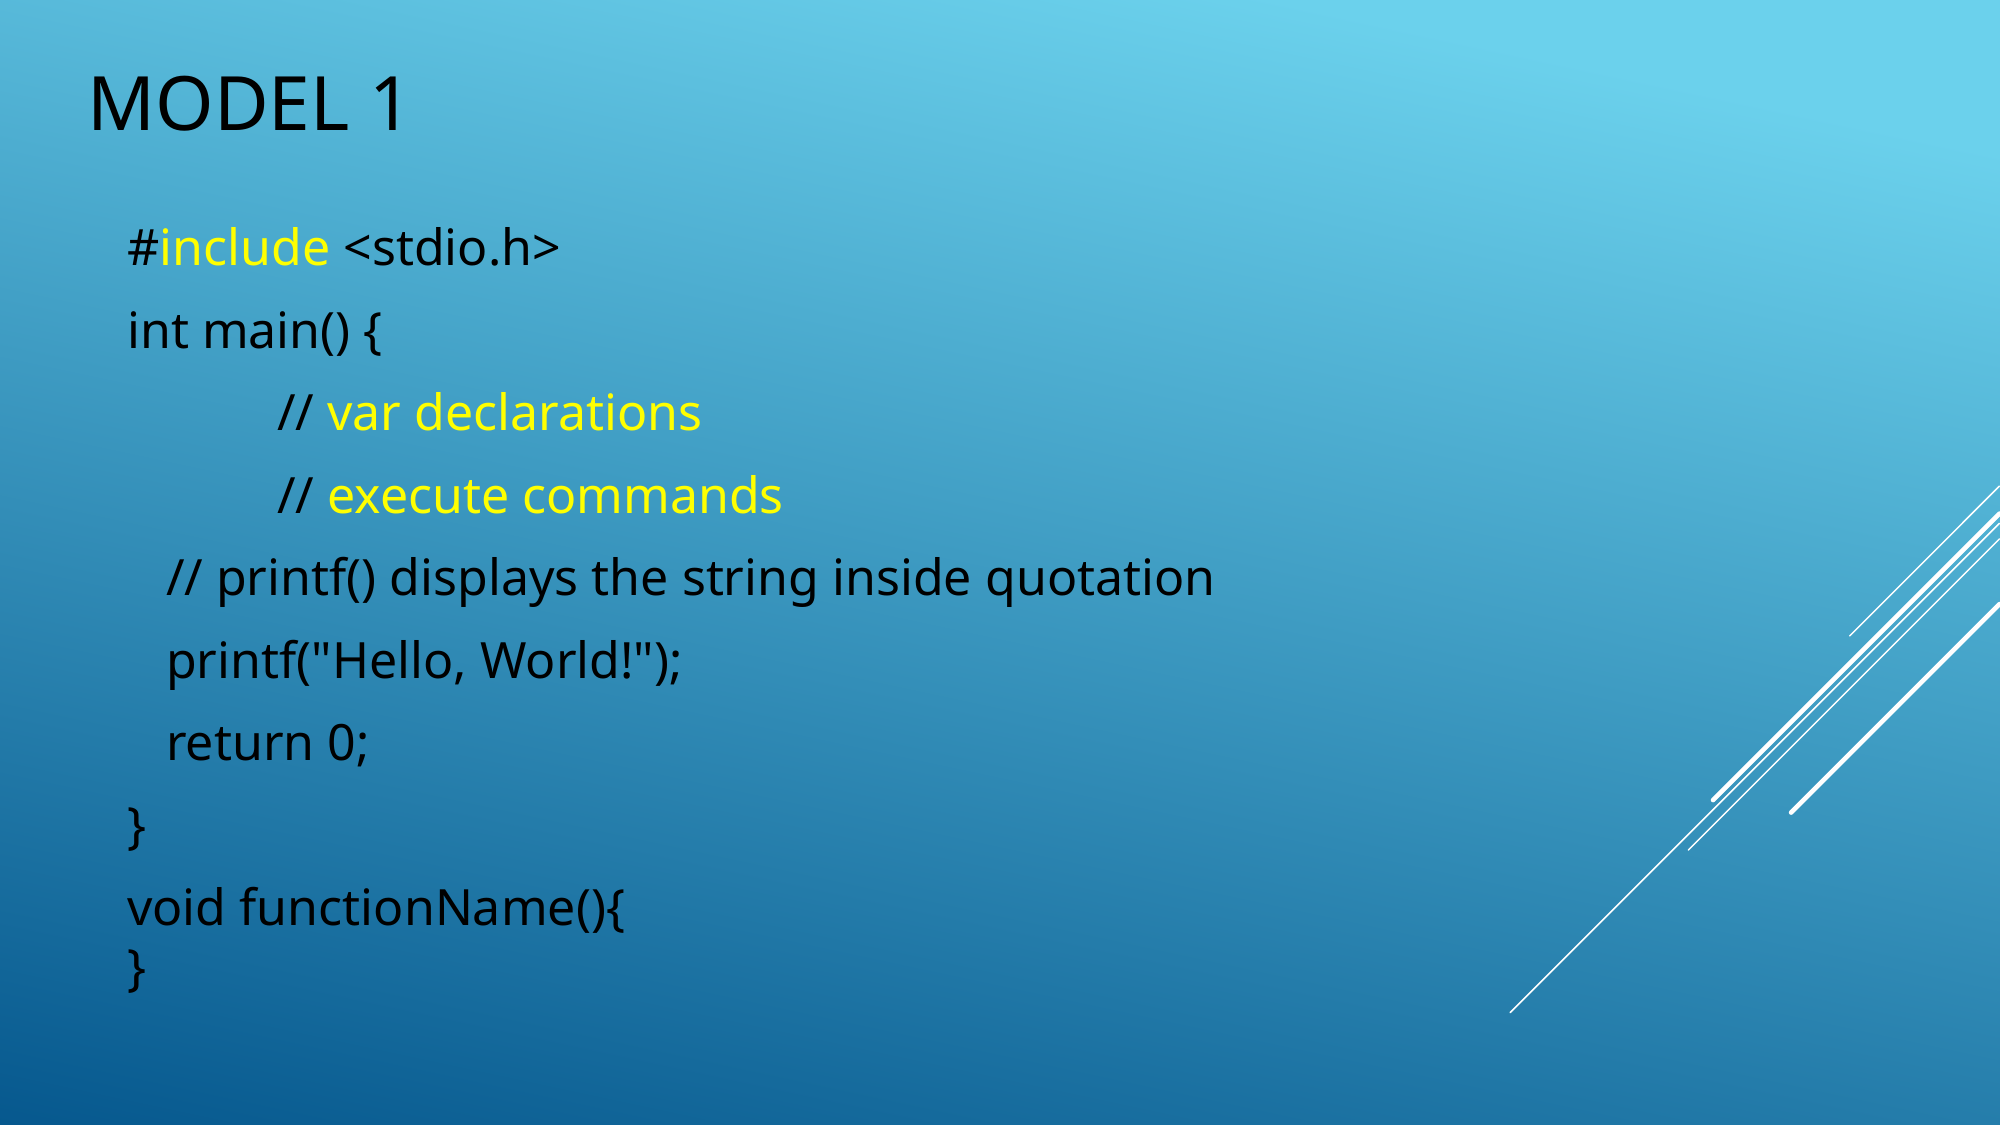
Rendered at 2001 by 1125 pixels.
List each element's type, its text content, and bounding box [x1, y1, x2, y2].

list #include <stdio.h> int main() { // var declarations // execute commands // printf() displays the string inside quotation printf("Hello, World!"); return 0; } void functionName(){ } [112, 208, 1664, 1087]
title Model 1 [72, 16, 1853, 185]
